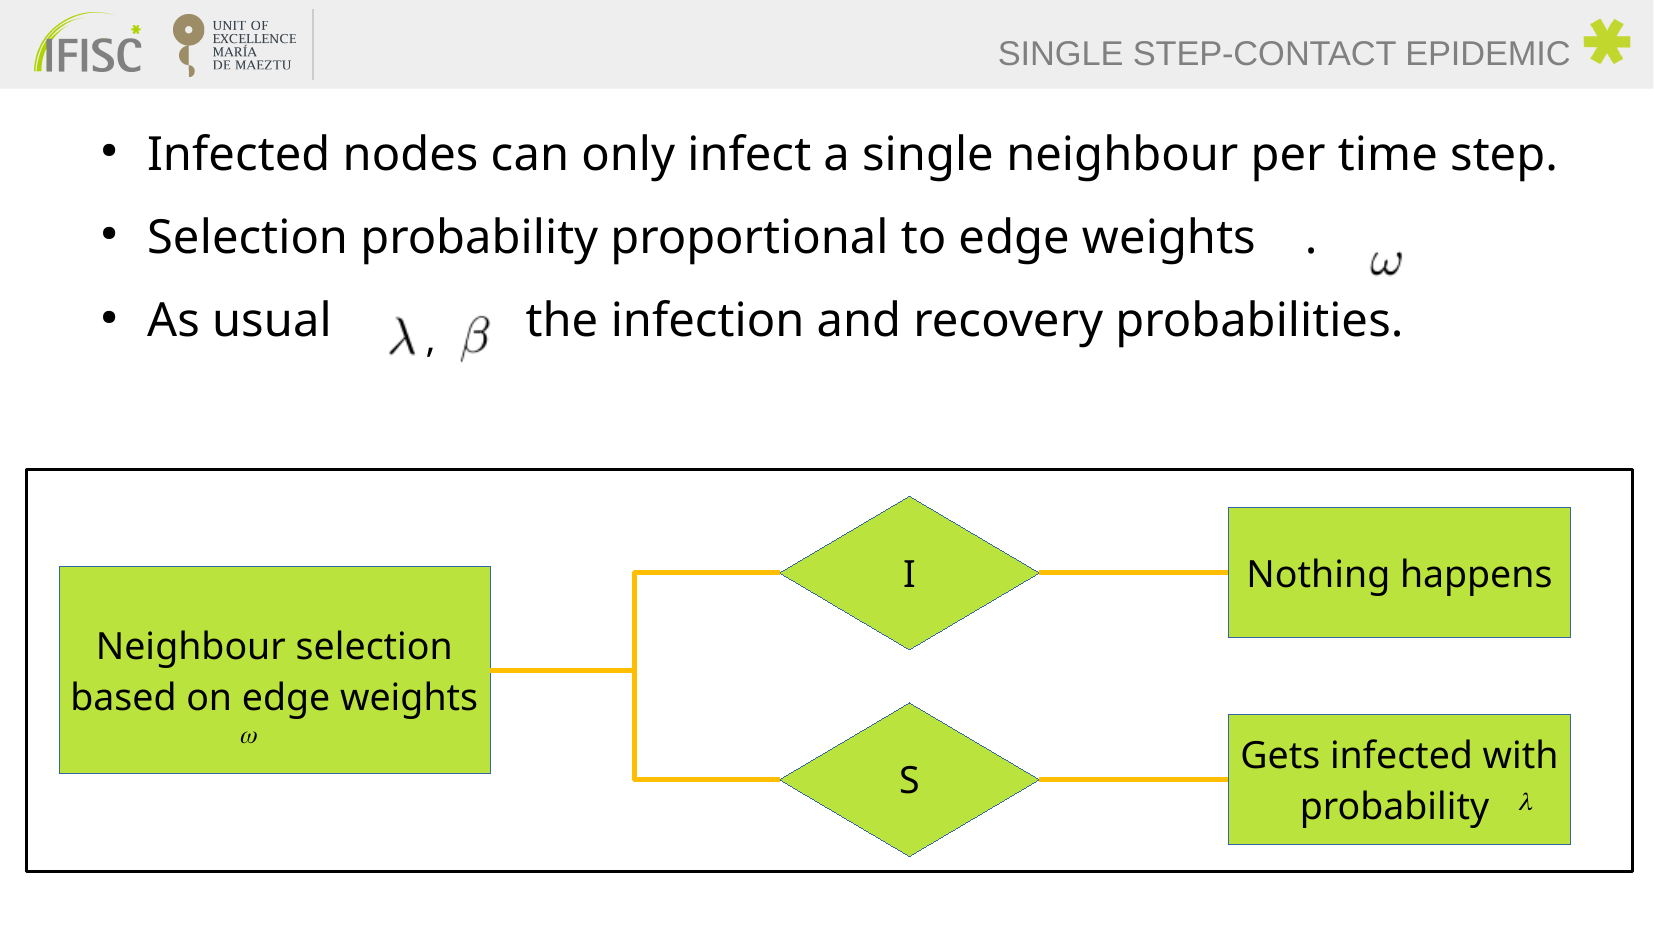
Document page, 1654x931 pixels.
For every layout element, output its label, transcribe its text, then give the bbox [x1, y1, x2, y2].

title SINGLE STEP-CONTACT EPIDEMIC [248, 13, 1571, 94]
picture [170, 11, 302, 81]
text_box S [780, 702, 1039, 857]
chart [232, 730, 263, 746]
picture [1582, 17, 1631, 65]
list Infected nodes can only infect a single neighbour per time step. Selection probability proportional to edge weights . As usual are the infection and recovery probabilities. [85, 119, 1574, 412]
picture [29, 9, 148, 75]
chart [1511, 791, 1540, 812]
picture [1356, 242, 1418, 289]
text_box Nothing happens [1228, 567, 1571, 638]
picture [442, 307, 511, 368]
picture [366, 309, 437, 367]
text_box [28, 496, 1607, 567]
text_box I [780, 567, 1039, 650]
text_box Gets infected with probability [1228, 714, 1571, 845]
text_box Neighbour selection based on edge weights [59, 567, 491, 774]
